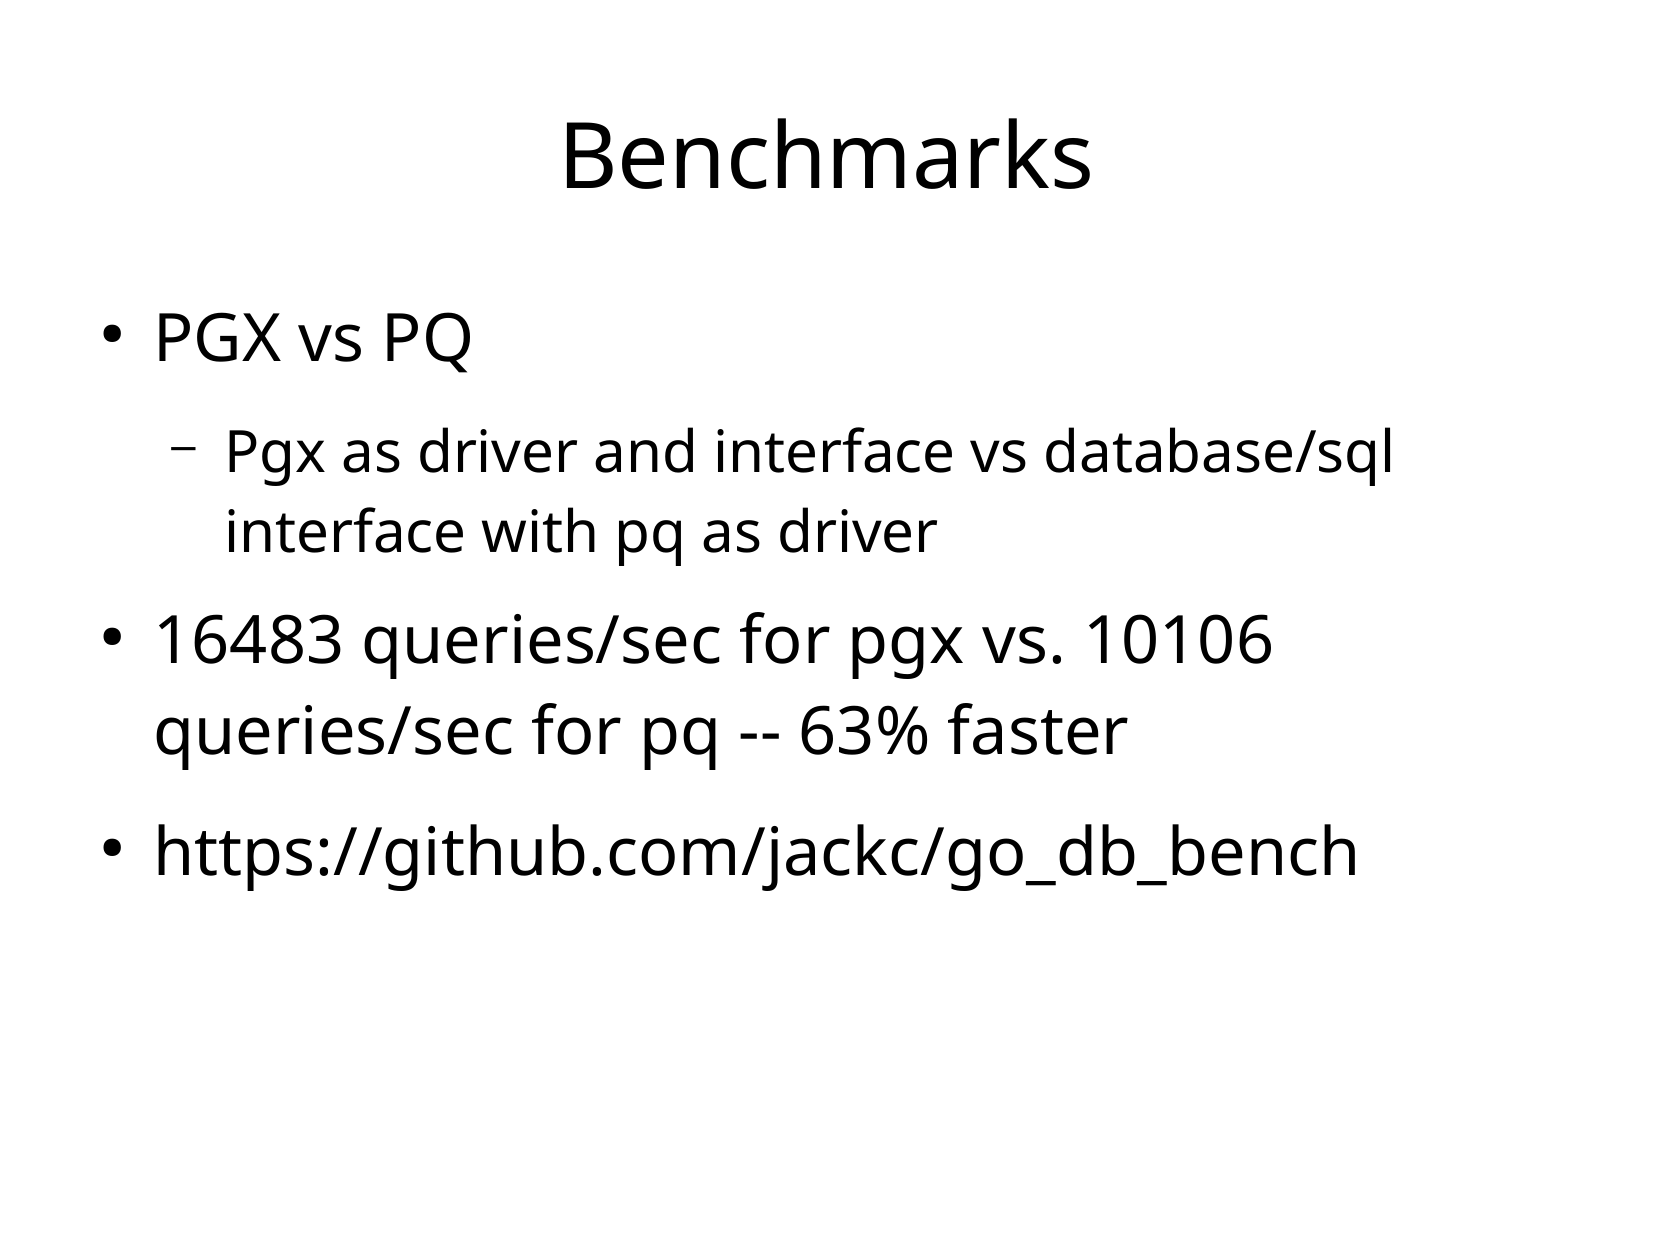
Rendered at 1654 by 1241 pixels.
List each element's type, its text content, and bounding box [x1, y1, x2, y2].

title Benchmarks [82, 49, 1571, 257]
list PGX vs PQ Pgx as driver and interface vs database/sql interface with pq as driver 16483 queries/sec for pgx vs. 10106 queries/sec for pq -- 63% faster https://github.com/jackc/go_db_bench [82, 290, 1571, 1010]
